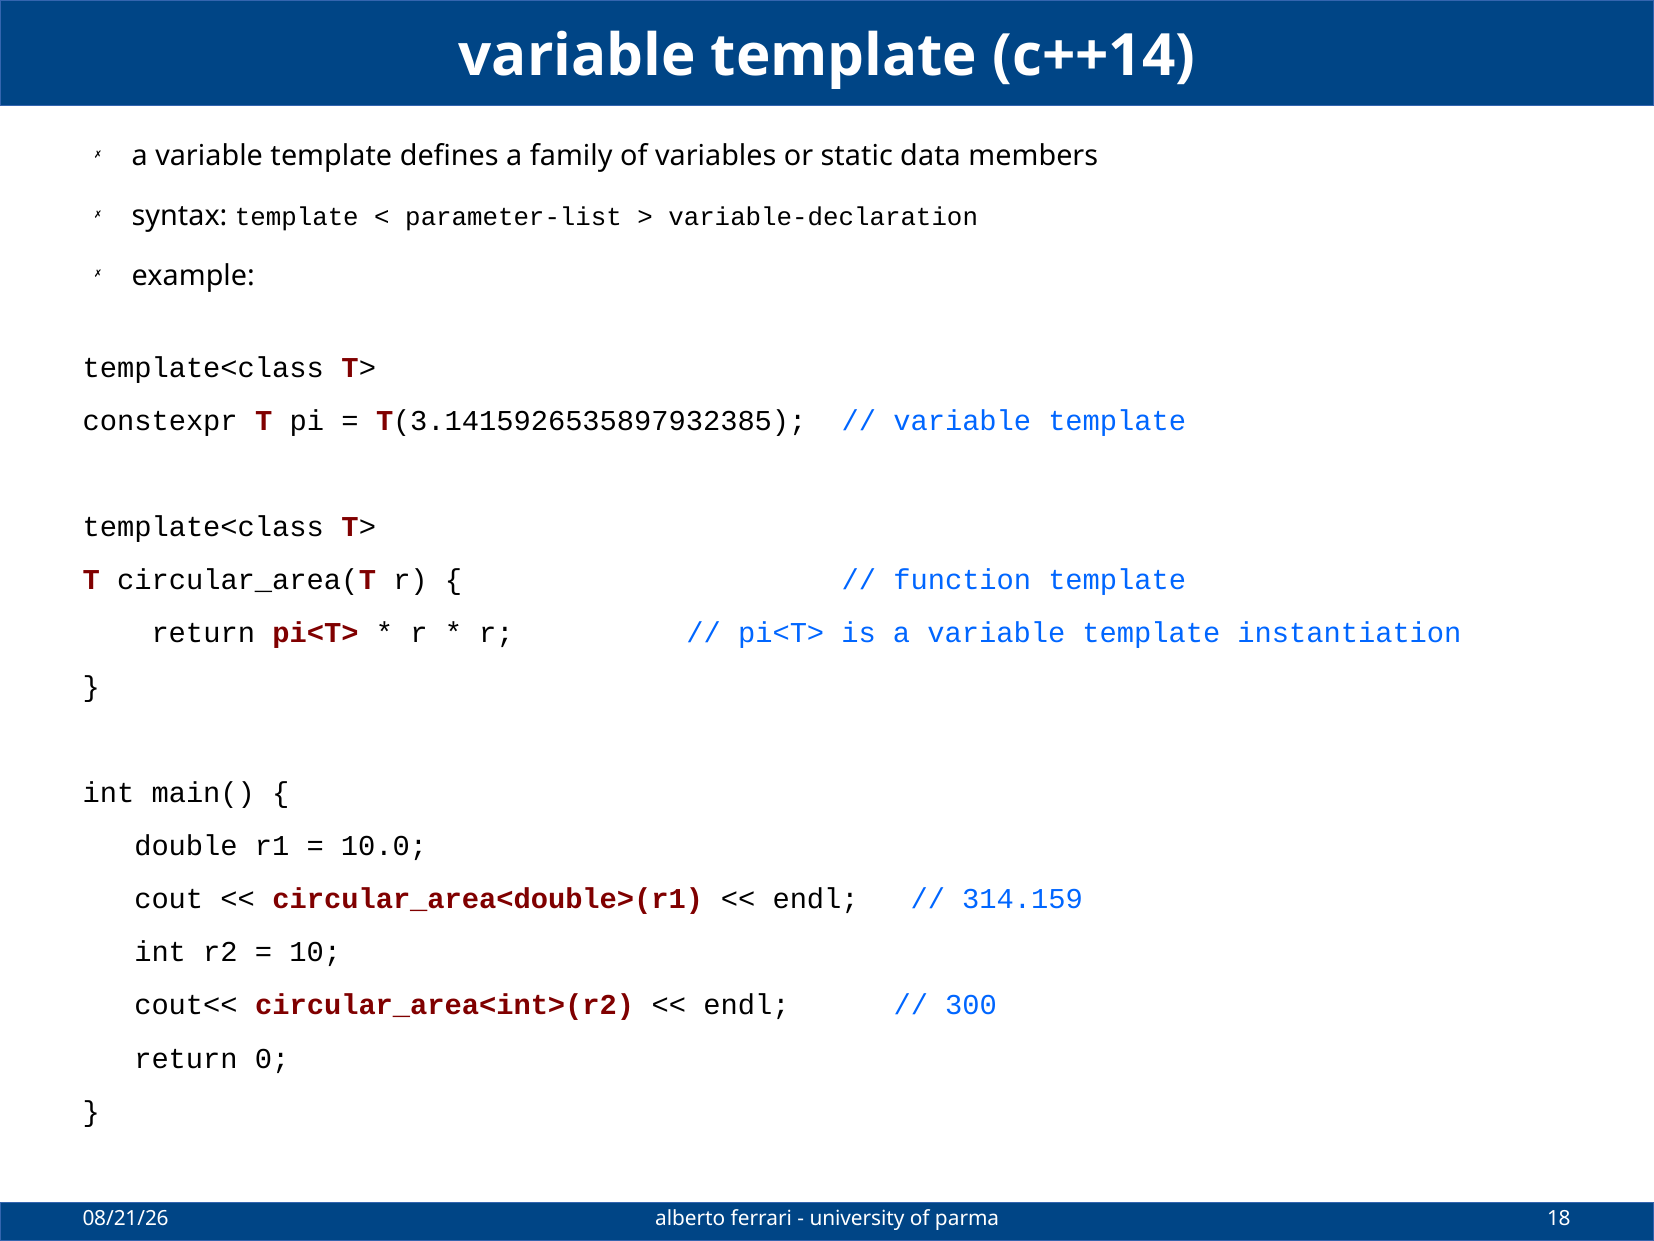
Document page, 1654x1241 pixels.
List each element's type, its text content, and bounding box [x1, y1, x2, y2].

title variable template (c++14) [0, 0, 1654, 106]
list a variable template defines a family of variables or static data members syntax: template < parameter-list > variable-declaration example: template<class T> constexpr T pi = T(3.1415926535897932385); // variable template template<class T> T circular_area(T r) { // function template return pi<T> * r * r; // pi<T> is a variable template instantiation } int main() { double r1 = 10.0; cout << circular_area<double>(r1) << endl; // 314.159 int r2 = 10; cout<< circular_area<int>(r2) << endl; // 300 return 0; } [82, 135, 1571, 1141]
